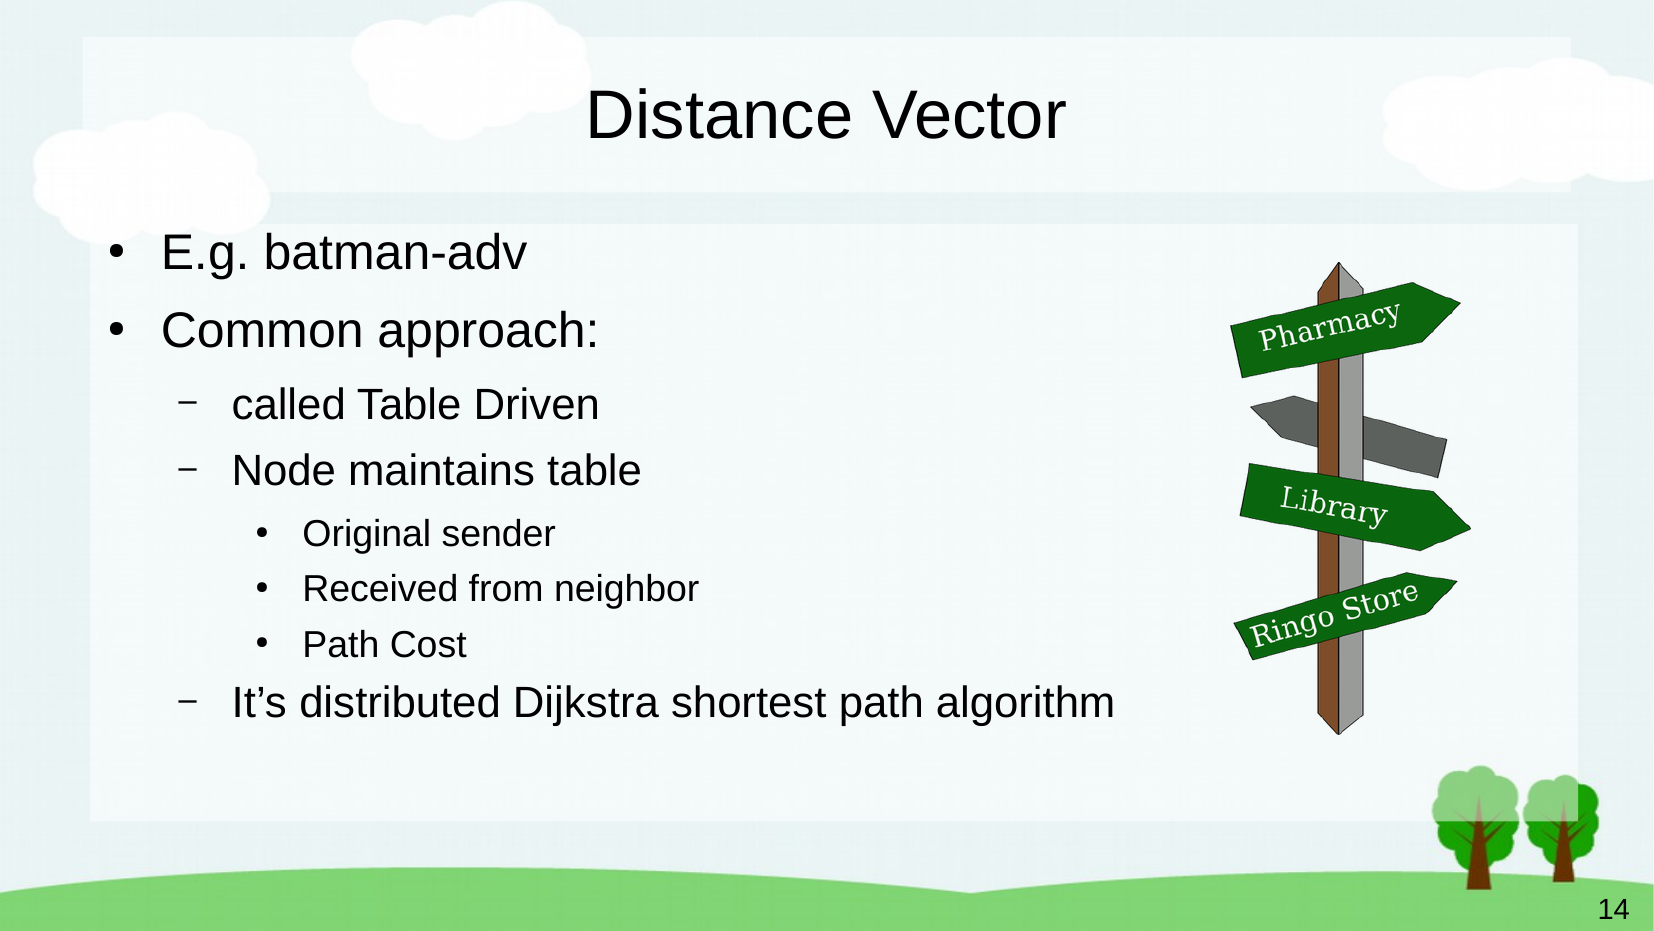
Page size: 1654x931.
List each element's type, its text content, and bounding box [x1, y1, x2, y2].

picture [0, 0, 1654, 931]
list E.g. batman-adv Common approach: called Table Driven Node maintains table Original sender Received from neighbor Path Cost It’s distributed Dijkstra shortest path algorithm [90, 223, 1579, 822]
title Distance Vector [82, 37, 1571, 193]
